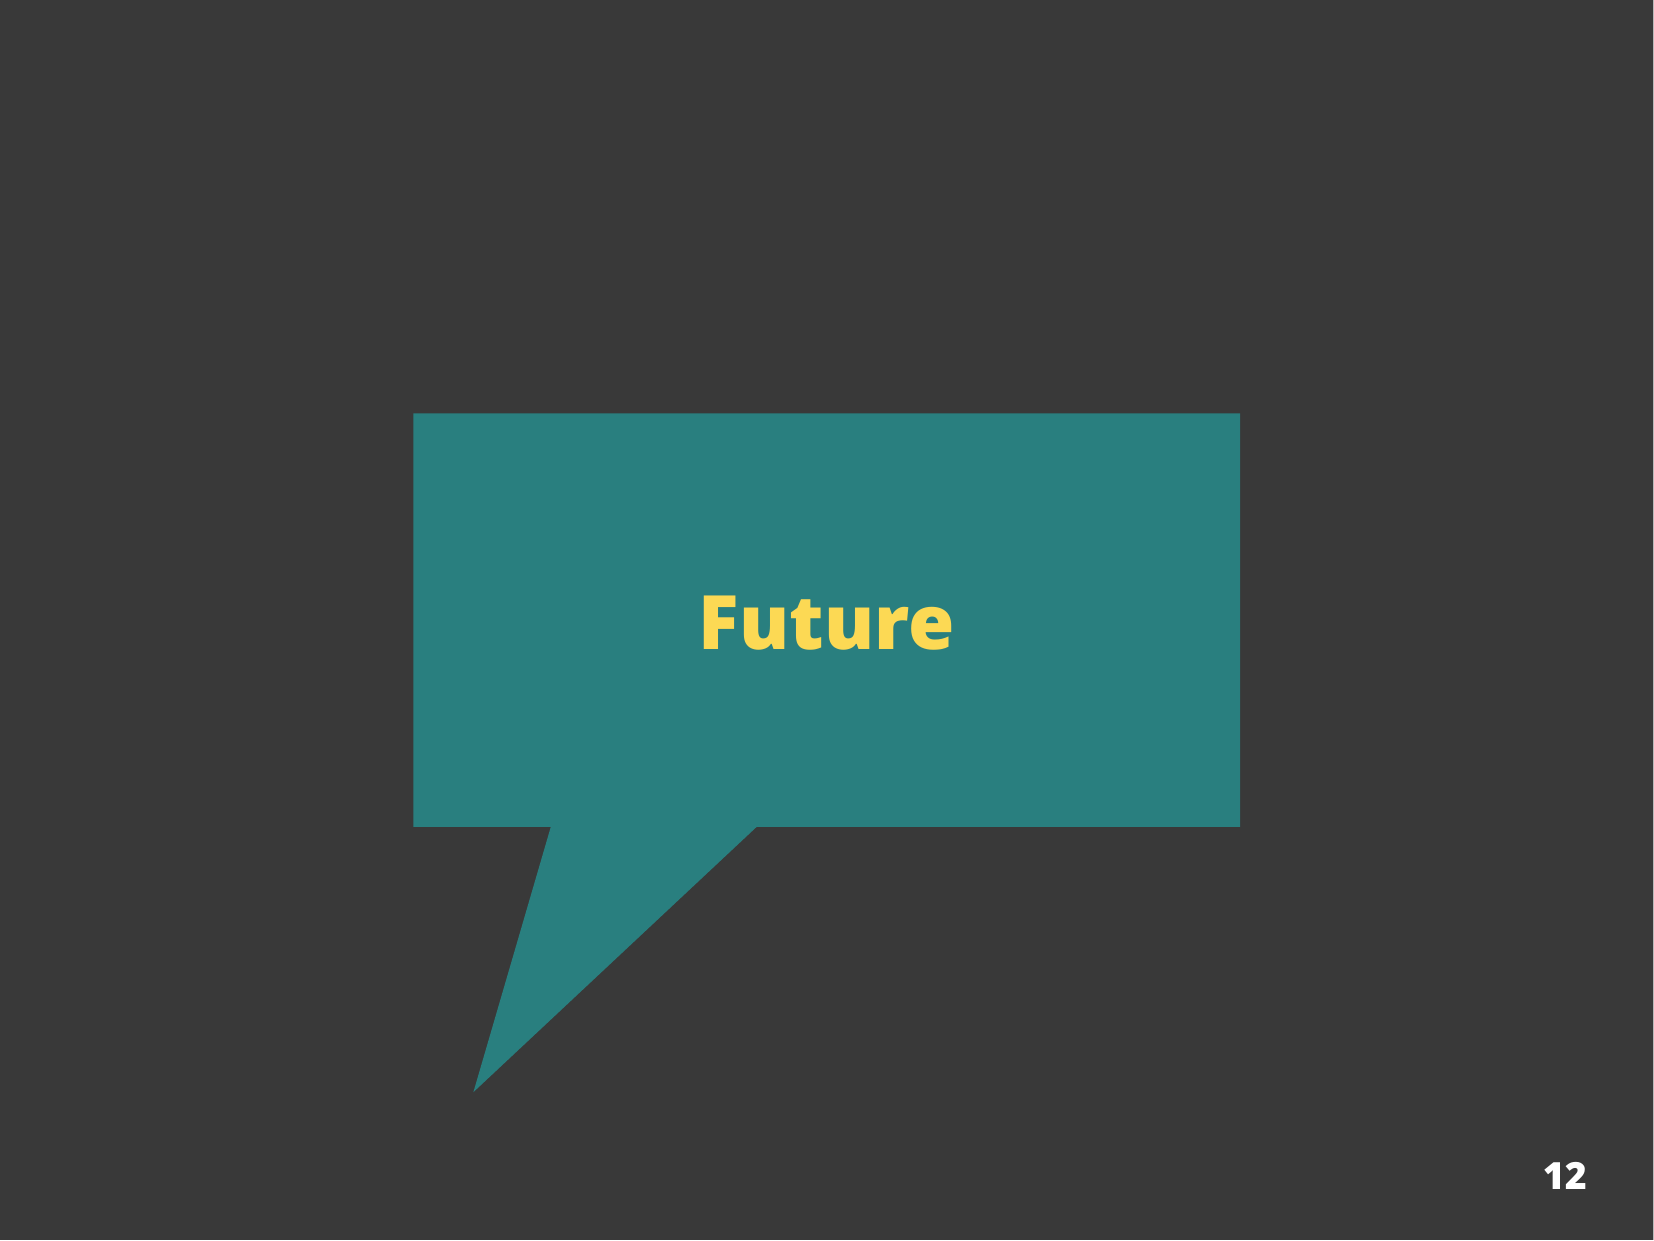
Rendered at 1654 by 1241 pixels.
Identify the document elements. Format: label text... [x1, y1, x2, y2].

title Future [442, 442, 1211, 798]
